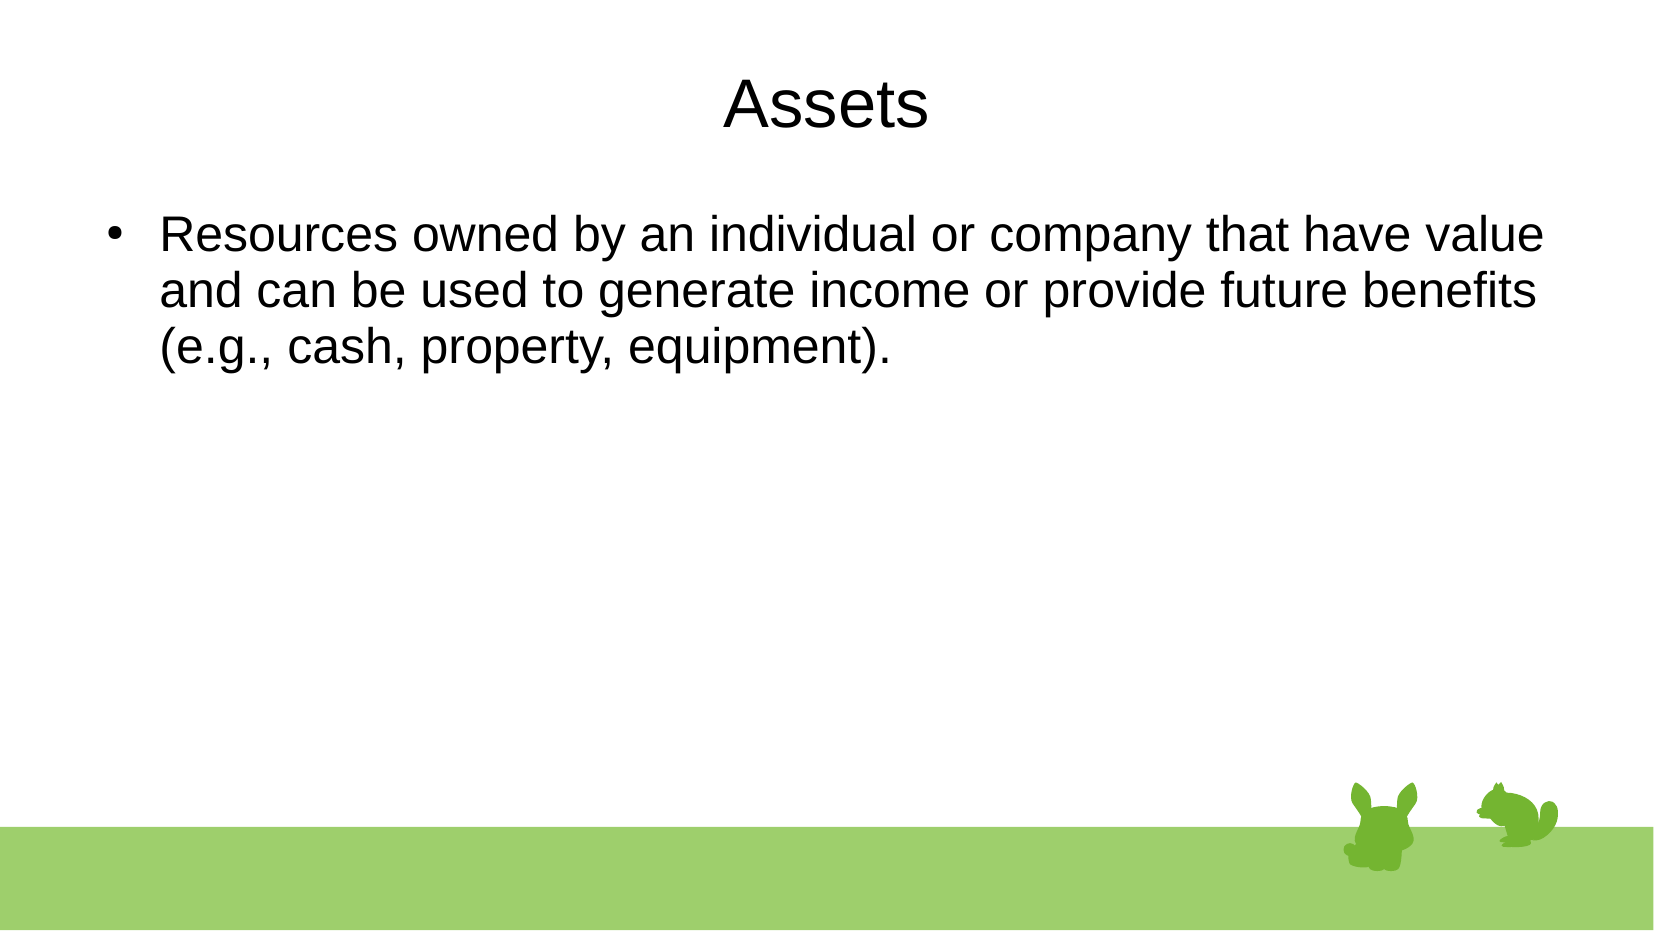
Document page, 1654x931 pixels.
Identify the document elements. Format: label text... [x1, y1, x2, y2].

title Assets [88, 29, 1565, 178]
list Resources owned by an individual or company that have value and can be used to generate income or provide future benefits (e.g., cash, property, equipment). [88, 206, 1565, 739]
